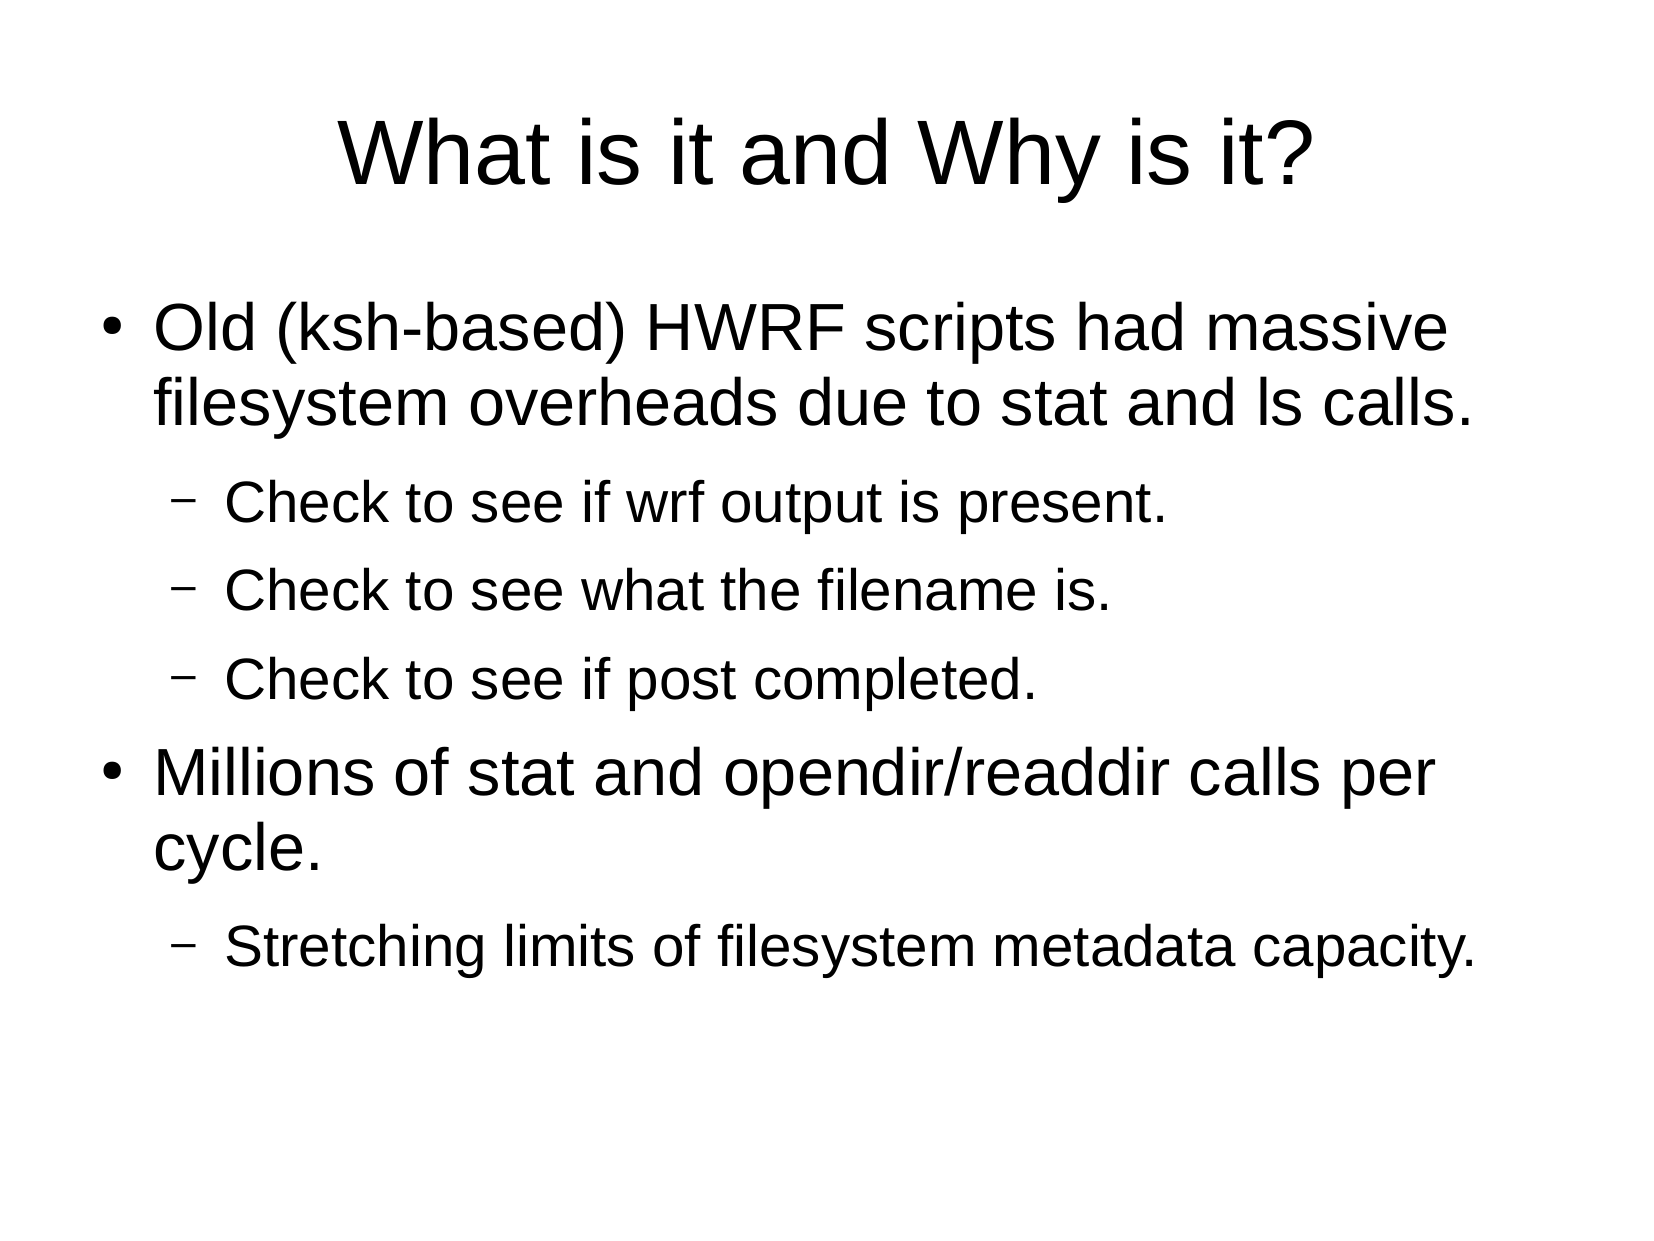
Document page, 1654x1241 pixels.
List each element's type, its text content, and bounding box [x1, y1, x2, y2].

list Old (ksh-based) HWRF scripts had massive filesystem overheads due to stat and ls calls. Check to see if wrf output is present. Check to see what the filename is. Check to see if post completed. Millions of stat and opendir/readdir calls per cycle. Stretching limits of filesystem metadata capacity. [82, 290, 1571, 1010]
title What is it and Why is it? [82, 49, 1571, 257]
